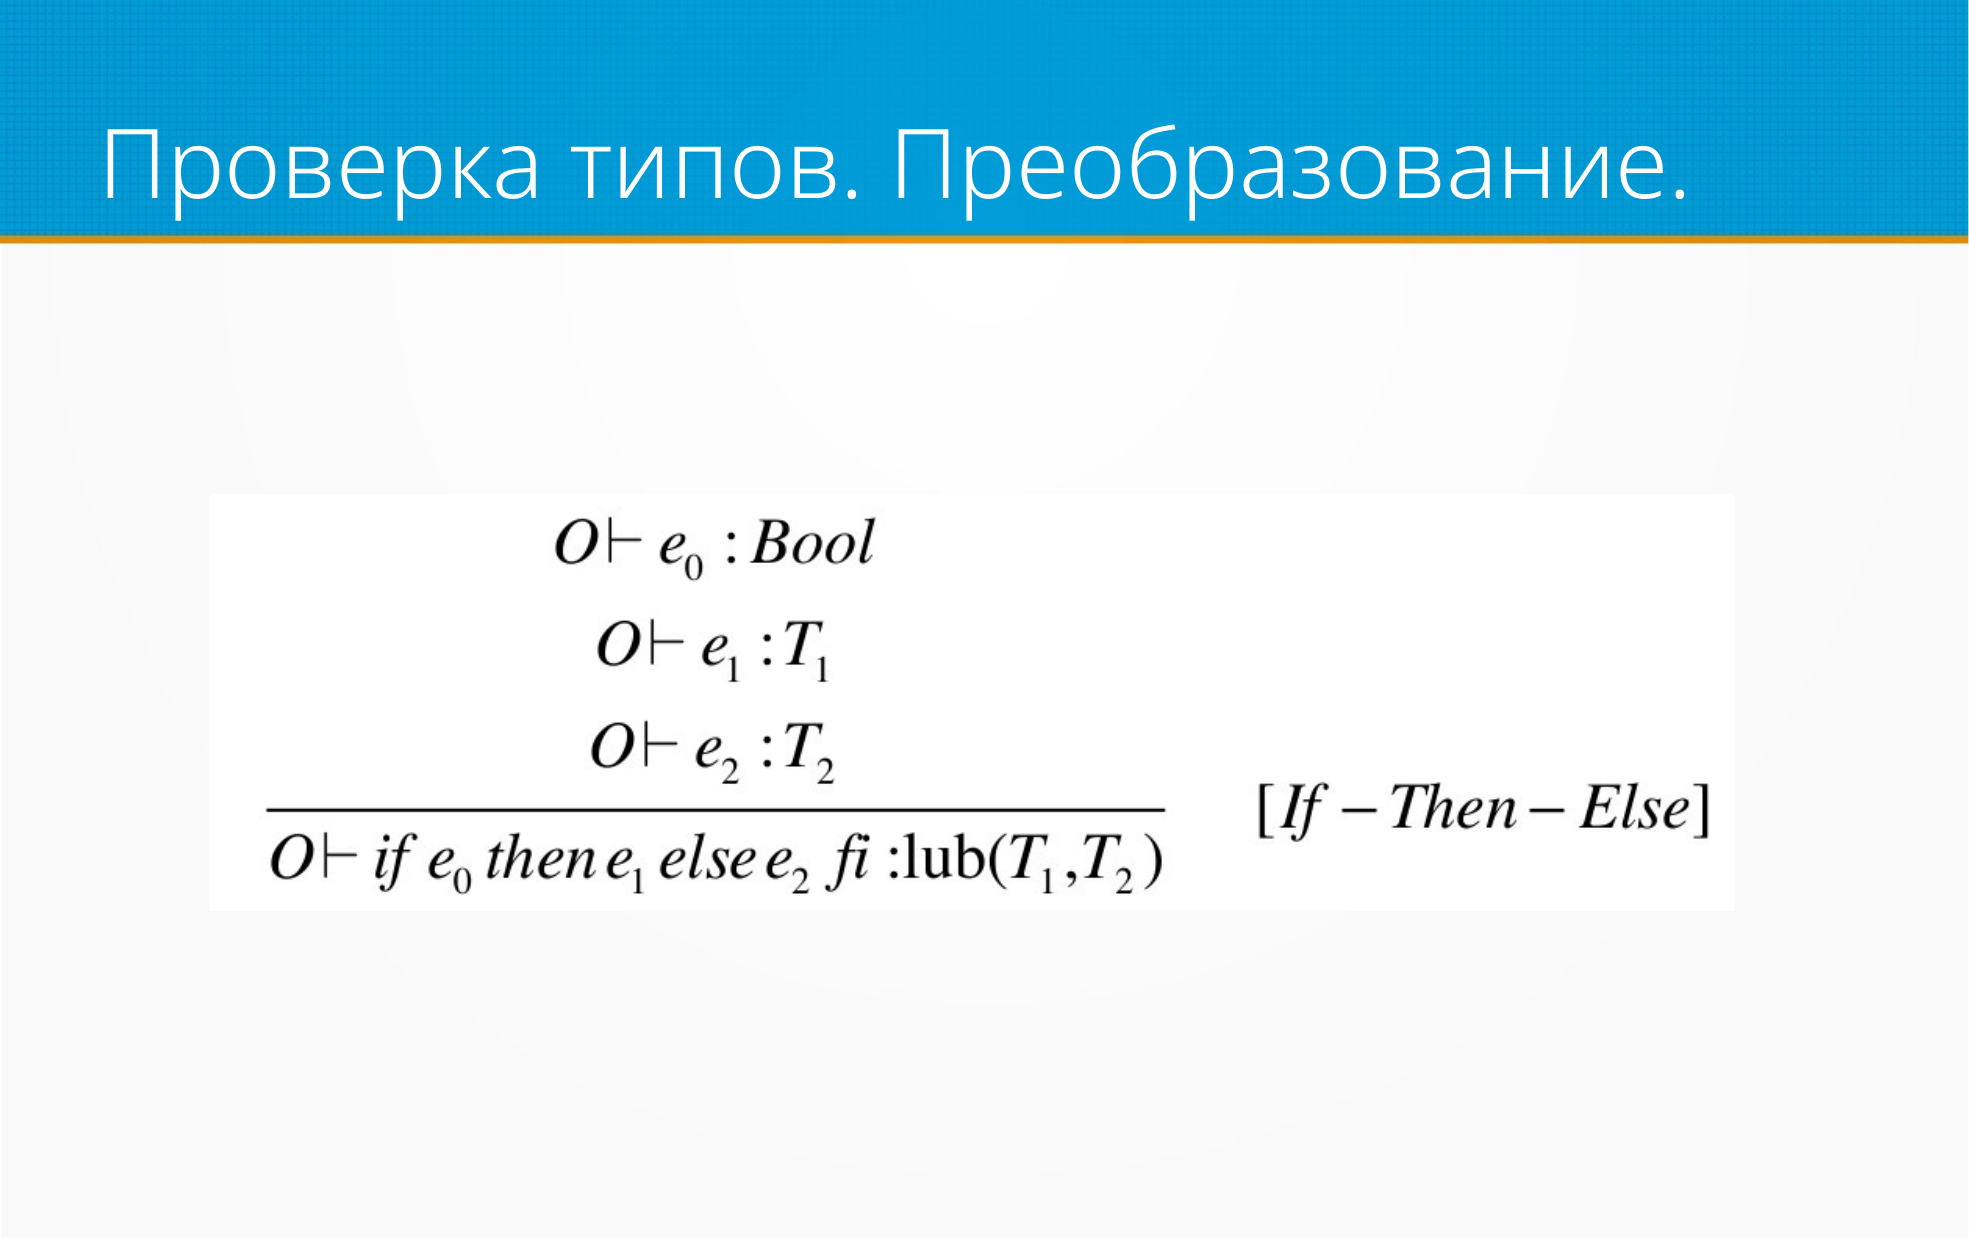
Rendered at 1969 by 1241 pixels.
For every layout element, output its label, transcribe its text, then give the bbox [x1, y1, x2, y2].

picture [0, 233, 1969, 1241]
title Проверка типов. Преобразование. [98, 19, 1870, 227]
